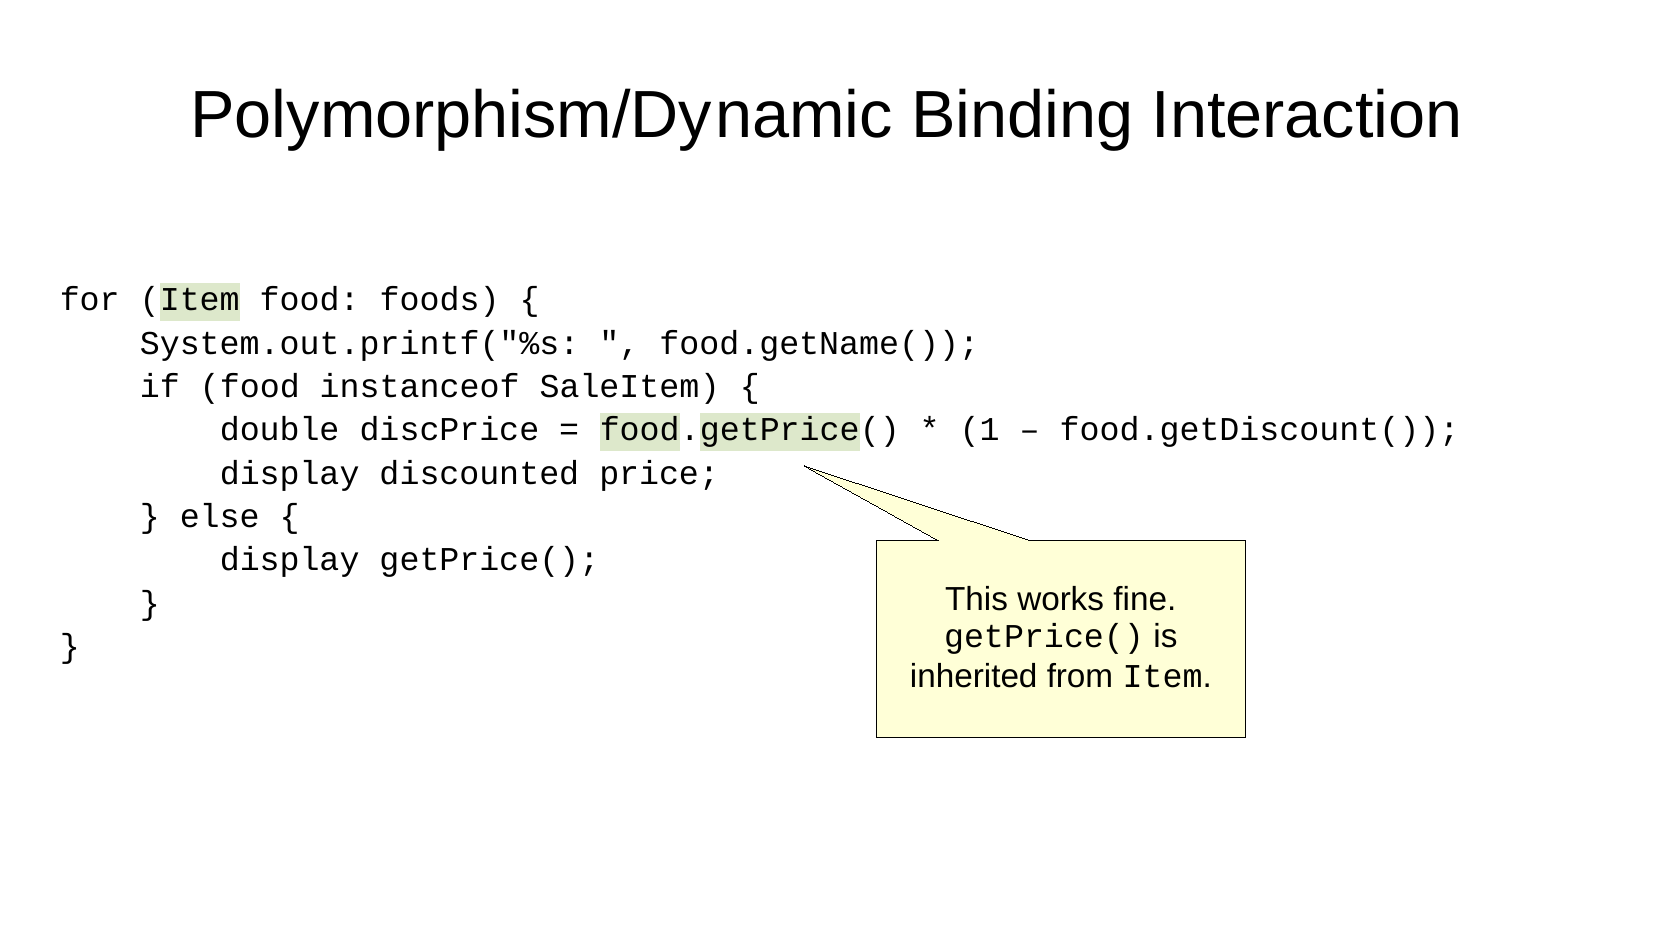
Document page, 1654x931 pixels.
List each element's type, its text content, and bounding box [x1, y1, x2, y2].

title Polymorphism/Dy namic Binding Interaction [82, 37, 1571, 193]
text_box for (Item food: foods) { System.out.printf("%s: ", food.getName()); if (food instanceof SaleItem) { double discPrice = food.getPrice() * (1 – food.getDiscount()); display discounted price; } else { display getPrice(); } } [45, 270, 1549, 734]
text_box This works fine. getPrice() is inherited from Item. [804, 465, 1246, 738]
